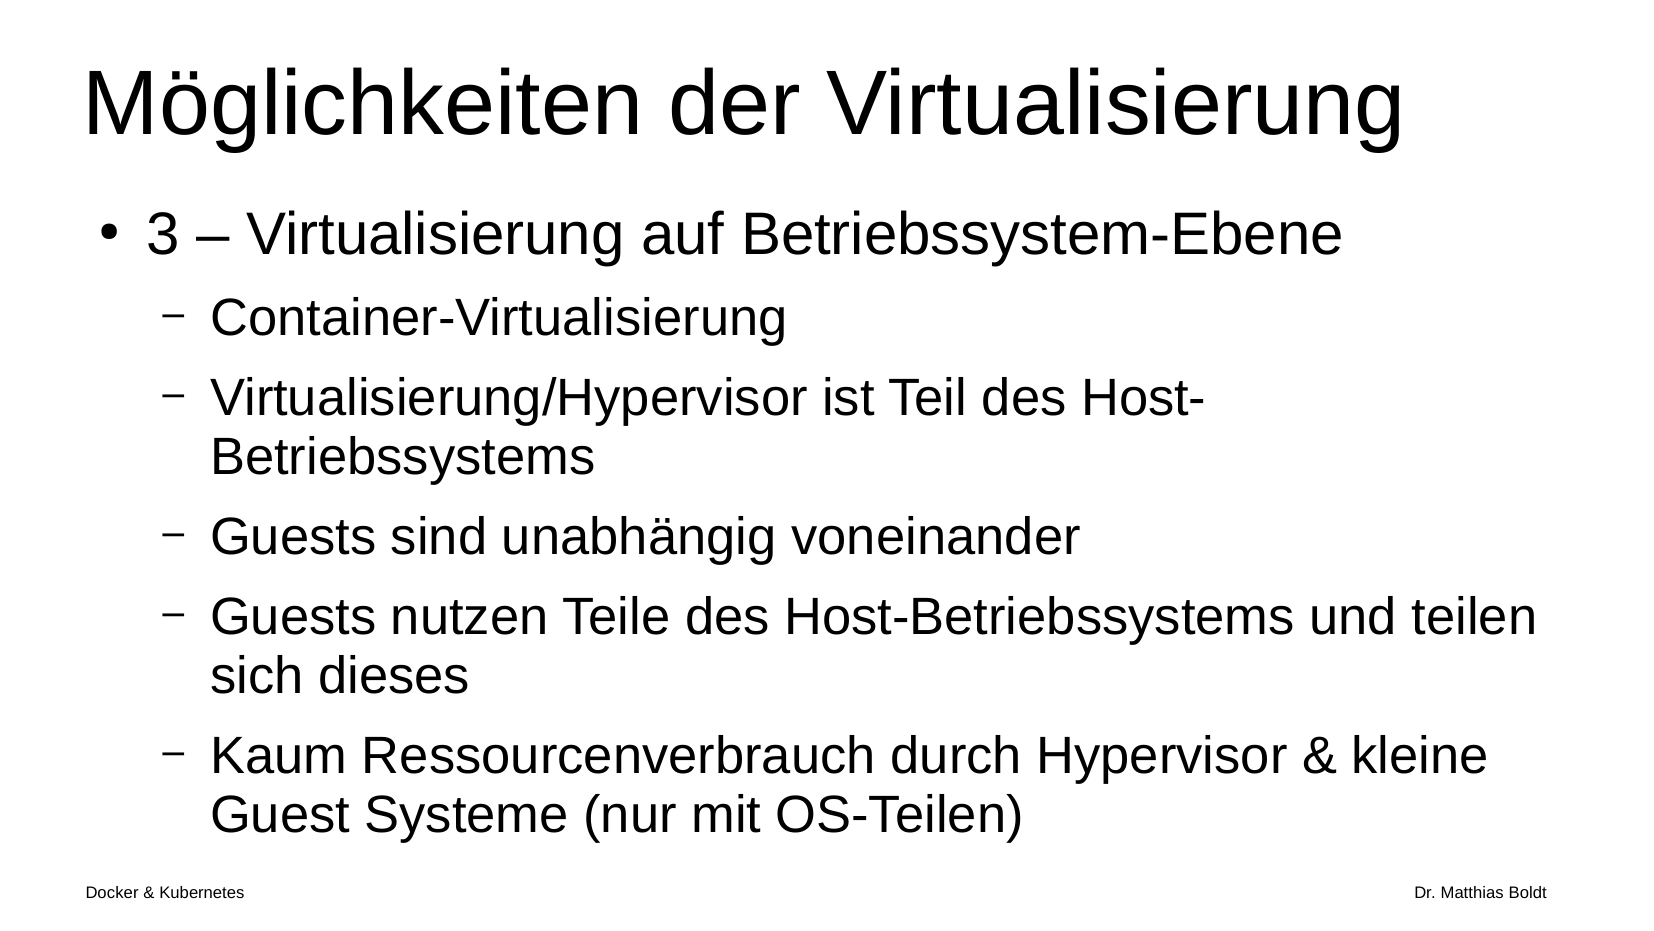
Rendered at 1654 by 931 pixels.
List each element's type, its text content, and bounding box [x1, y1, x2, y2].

list 3 – Virtualisierung auf Betriebssystem-Ebene Container-Virtualisierung Virtualisierung/Hypervisor ist Teil des Host-Betriebssystems Guests sind unabhängig voneinander Guests nutzen Teile des Host-Betriebssystems und teilen sich dieses Kaum Ressourcenverbrauch durch Hypervisor & kleine Guest Systeme (nur mit OS-Teilen) [82, 199, 1571, 845]
text_box Docker & Kubernetes Dr. Matthias Boldt [70, 875, 1563, 910]
title Möglichkeiten der Virtualisierung [82, 25, 1571, 181]
